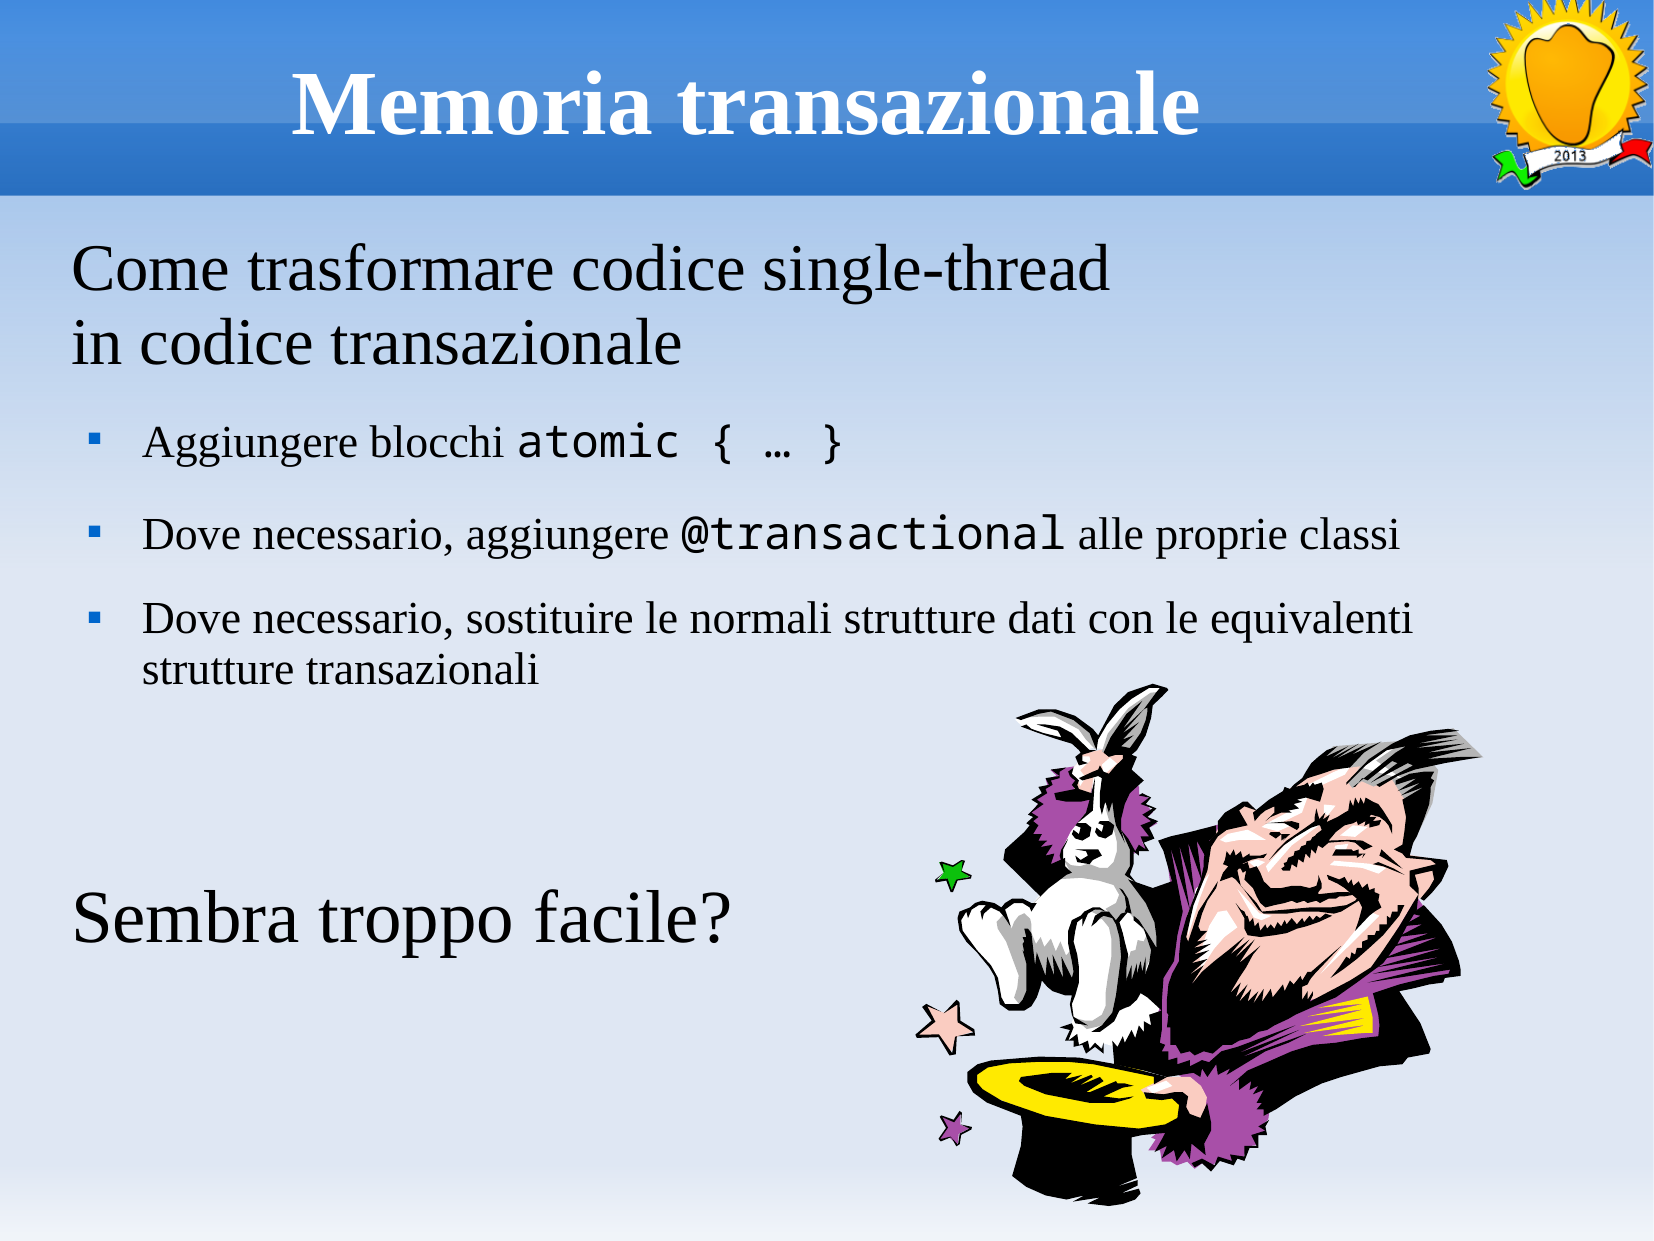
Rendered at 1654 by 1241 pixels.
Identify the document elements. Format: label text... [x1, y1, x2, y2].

title Memoria transazionale [76, 7, 1418, 200]
list Come trasformare codice single-thread in codice transazionale Aggiungere blocchi atomic { … } Dove necessario, aggiungere @transactional alle proprie classi Dove necessario, sostituire le normali strutture dati con le equivalenti strutture transazionali Sembra troppo facile? [70, 231, 1560, 1035]
picture [0, 0, 1654, 1241]
